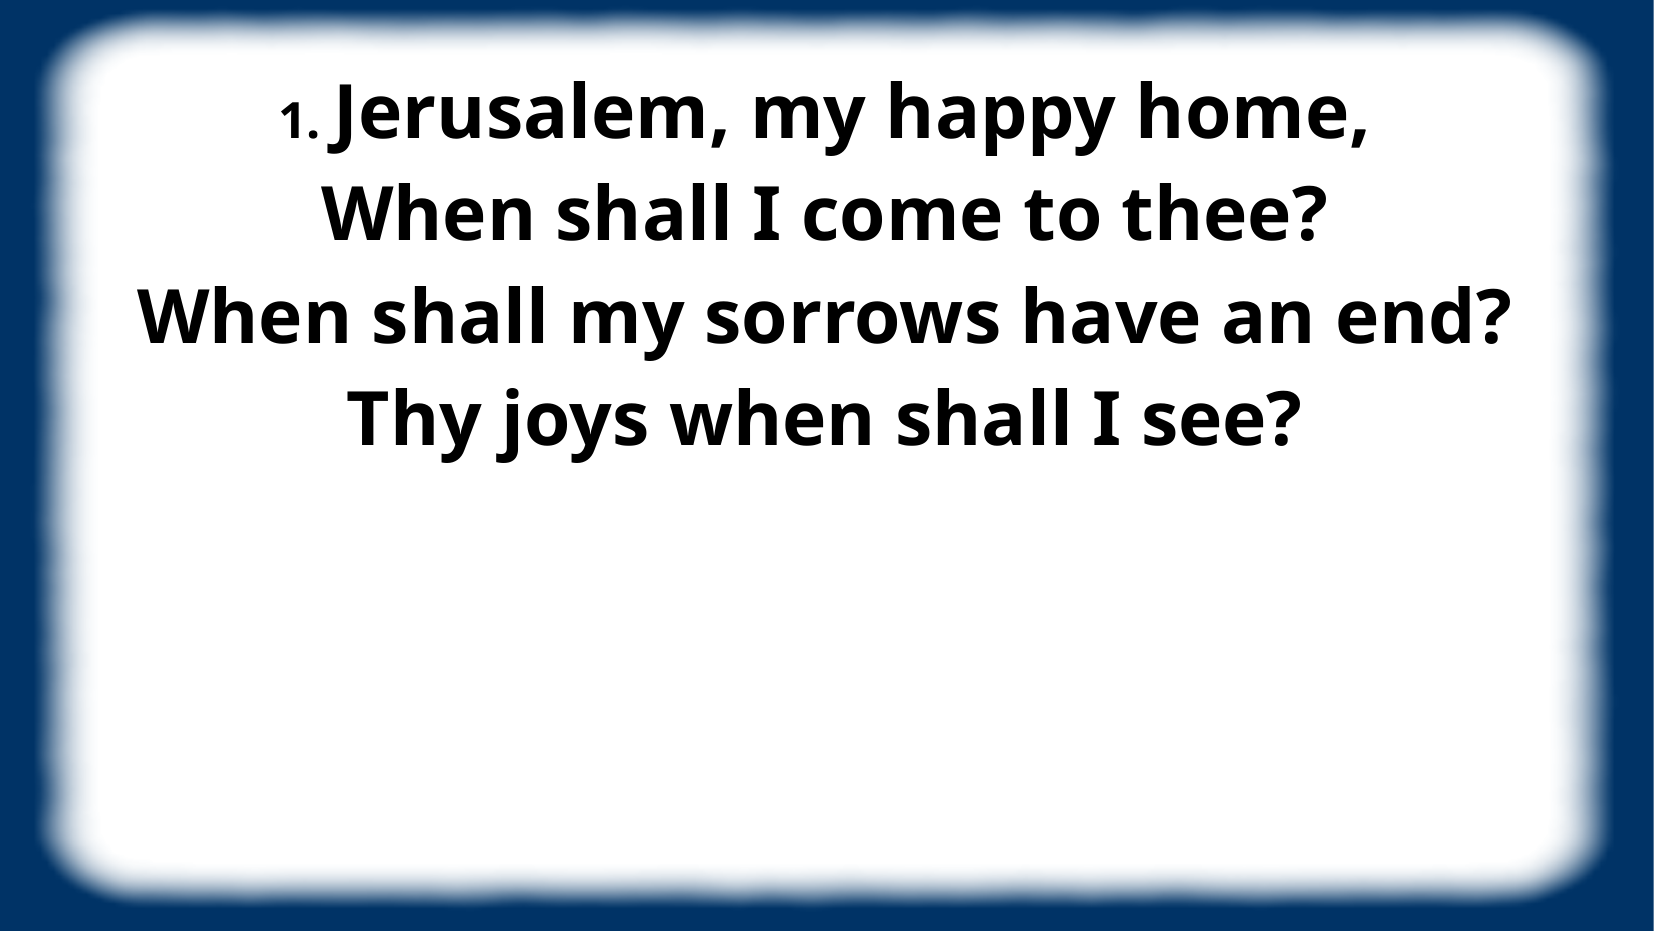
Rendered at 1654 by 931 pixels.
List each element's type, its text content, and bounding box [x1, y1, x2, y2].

text_box 1. Jerusalem, my happy home, When shall I come to thee? When shall my sorrows have an end? Thy joys when shall I see? [90, 50, 1561, 466]
picture [0, 0, 1654, 931]
